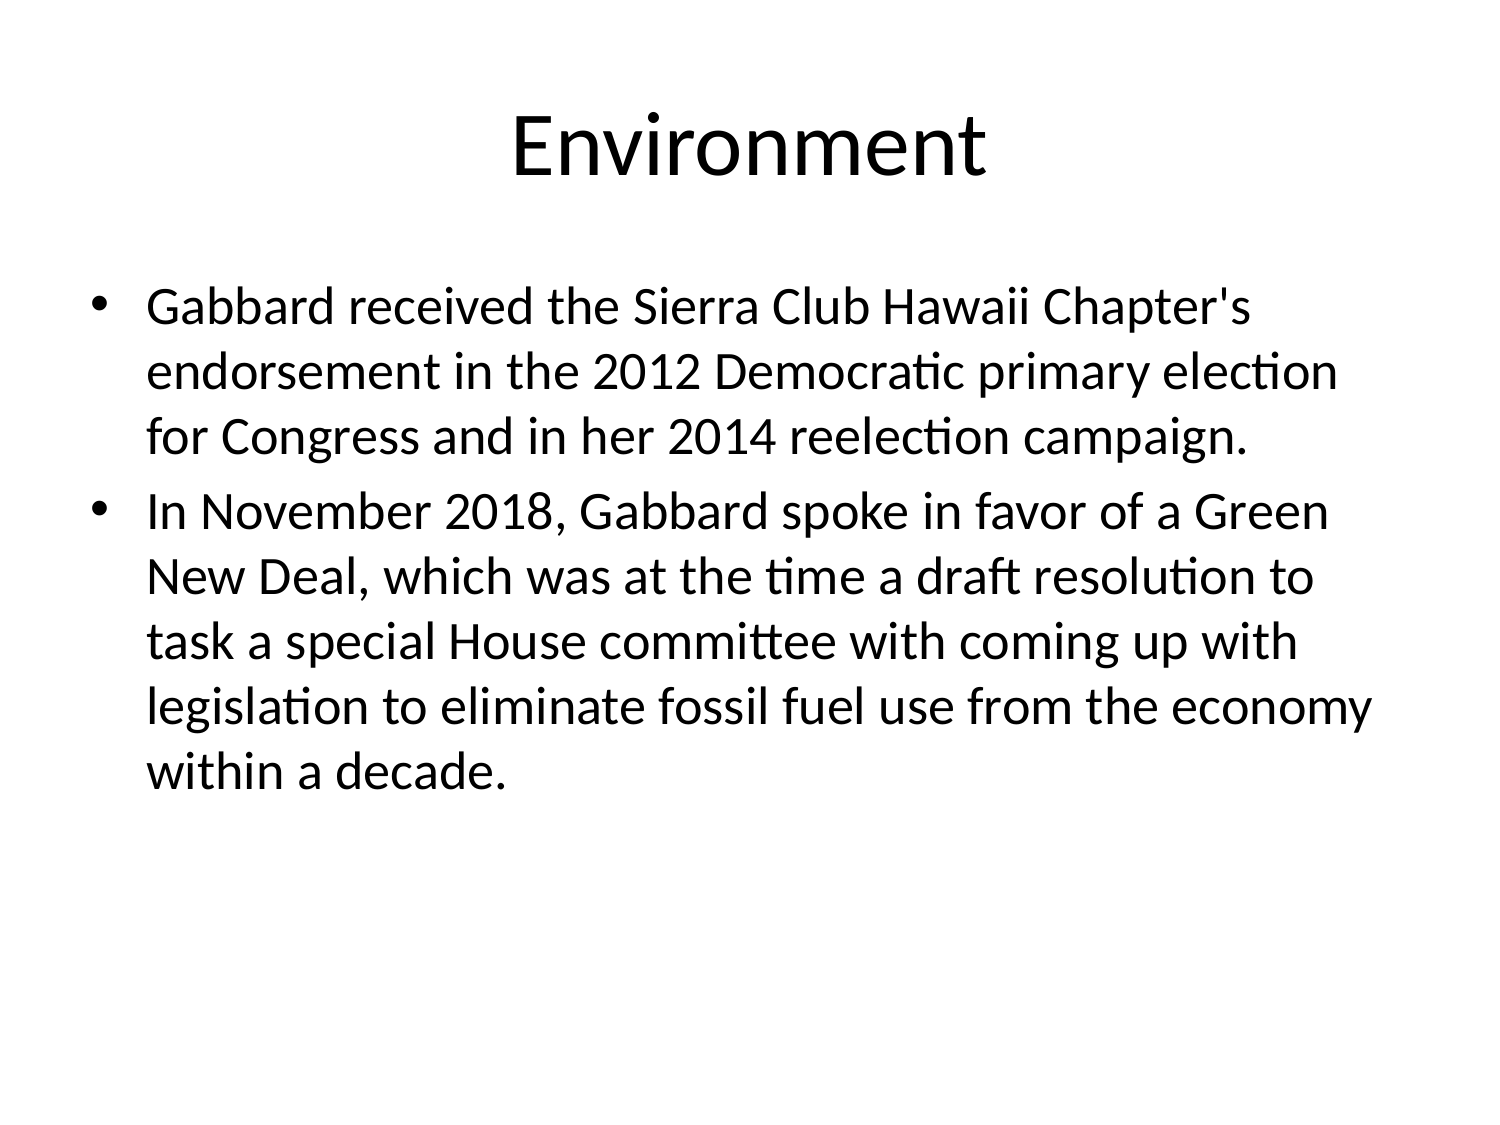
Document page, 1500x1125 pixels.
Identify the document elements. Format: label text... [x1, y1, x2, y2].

title Environment [75, 45, 1425, 233]
list Gabbard received the Sierra Club Hawaii Chapter's endorsement in the 2012 Democratic primary election for Congress and in her 2014 reelection campaign. In November 2018, Gabbard spoke in favor of a Green New Deal, which was at the time a draft resolution to task a special House committee with coming up with legislation to eliminate fossil fuel use from the economy within a decade. [75, 262, 1425, 1005]
